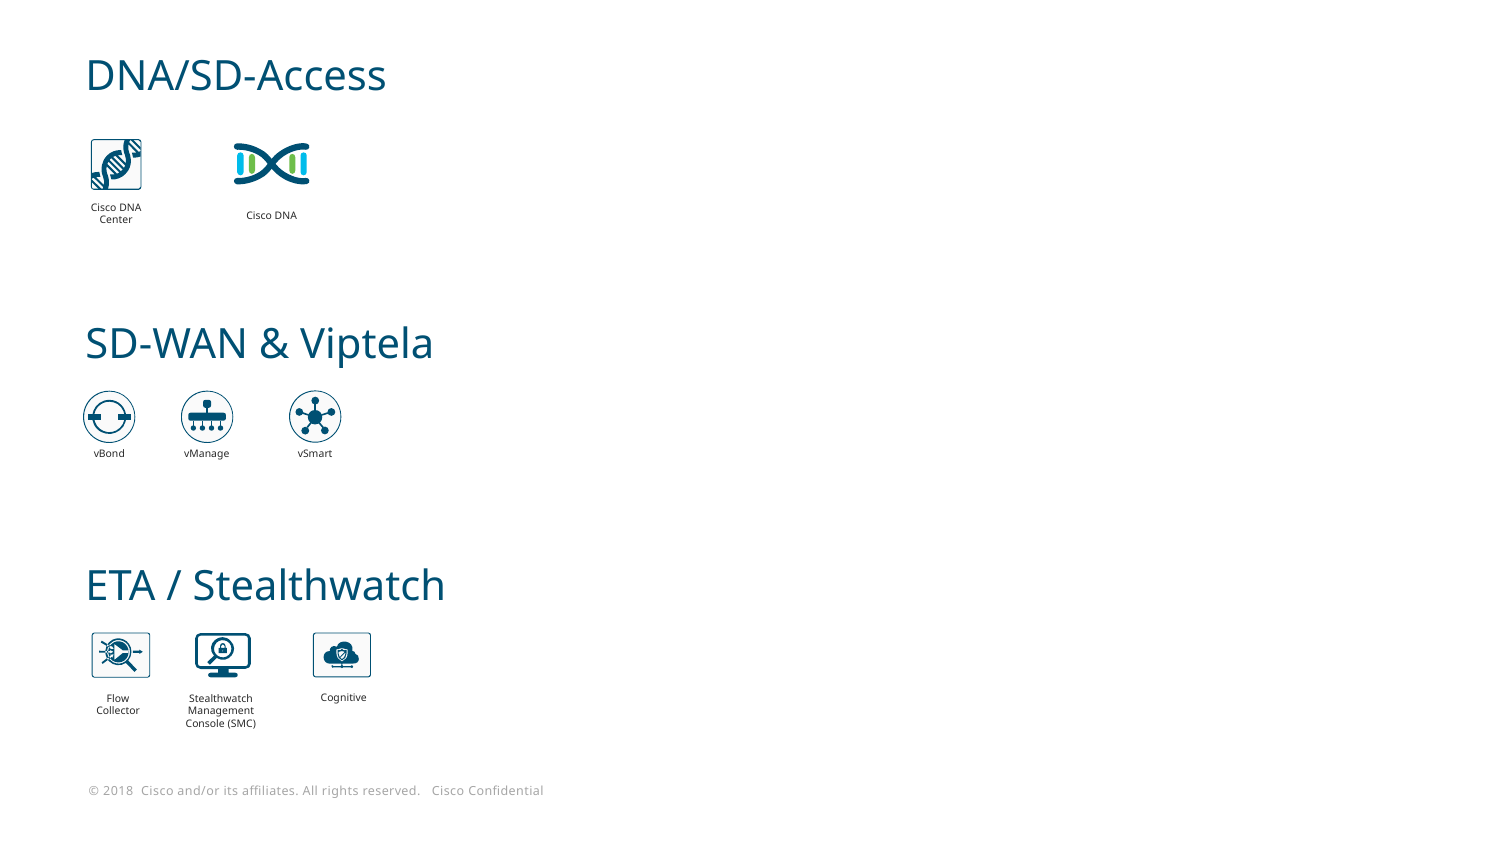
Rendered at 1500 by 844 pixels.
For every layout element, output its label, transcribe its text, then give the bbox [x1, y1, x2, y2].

text_box [233, 143, 310, 185]
picture [109, 139, 142, 188]
text_box [237, 152, 244, 176]
picture [83, 407, 136, 439]
picture [109, 164, 117, 172]
text_box vManage [155, 439, 259, 468]
text_box SD-WAN & Viptela [70, 286, 540, 407]
text_box Cisco DNA [221, 201, 322, 229]
text_box ETA / Stealthwatch [70, 559, 467, 618]
text_box Cisco DNA Center [66, 193, 167, 234]
picture [93, 141, 123, 173]
picture [215, 641, 231, 656]
picture [317, 407, 330, 413]
text_box Cognitive [300, 683, 388, 711]
text_box Flow Collector [79, 684, 157, 725]
text_box vSmart [271, 439, 359, 468]
picture [315, 632, 369, 678]
picture [289, 407, 342, 439]
title DNA/SD-Access [70, 18, 1440, 139]
picture [91, 632, 151, 679]
text_box Stealthwatch Management Console (SMC) [169, 684, 273, 738]
picture [115, 157, 124, 166]
picture [195, 667, 251, 679]
picture [96, 407, 123, 431]
picture [212, 636, 247, 665]
picture [199, 636, 221, 665]
text_box [300, 152, 307, 176]
text_box vBond [70, 439, 149, 468]
picture [181, 407, 234, 439]
picture [107, 169, 112, 179]
